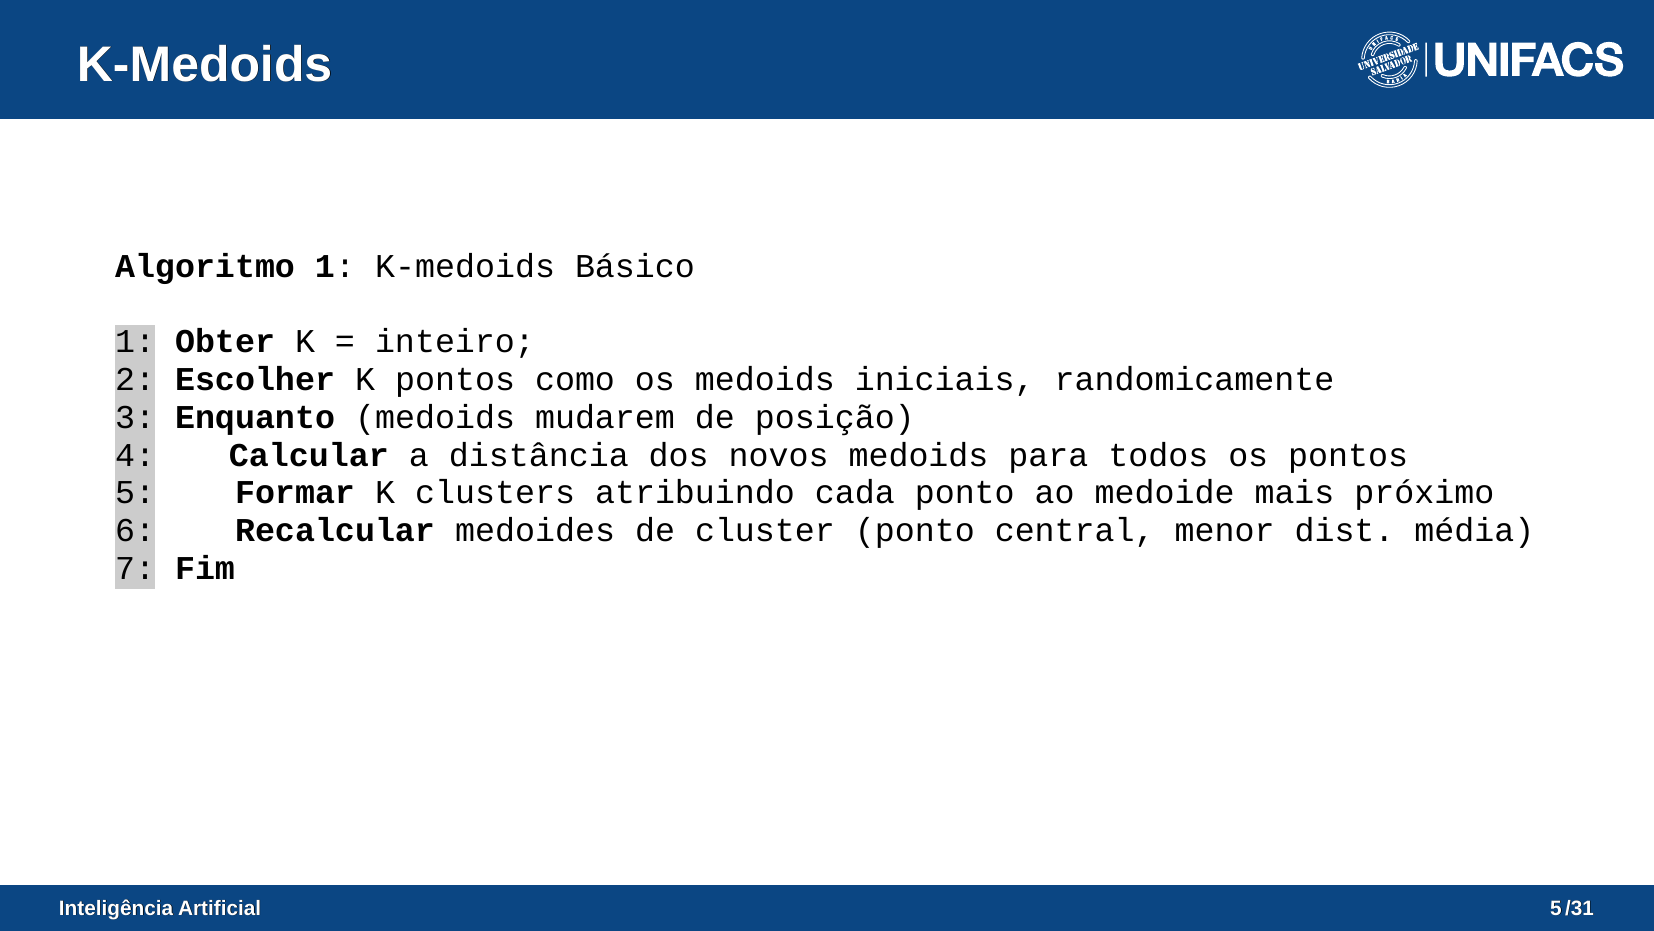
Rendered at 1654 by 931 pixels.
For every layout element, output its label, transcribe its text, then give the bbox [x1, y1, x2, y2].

text_box K-Medoids [76, 7, 1241, 120]
text_box Algoritmo 1: K-medoids Básico 1: Obter K = inteiro; 2: Escolher K pontos como os medoids iniciais, randomicamente 3: Enquanto (medoids mudarem de posição) 4: Calcular a distância dos novos medoids para todos os pontos 5: Formar K clusters atribuindo cada ponto ao medoide mais próximo 6: Recalcular medoides de cluster (ponto central, menor dist. média) 7: Fim [100, 242, 1565, 673]
